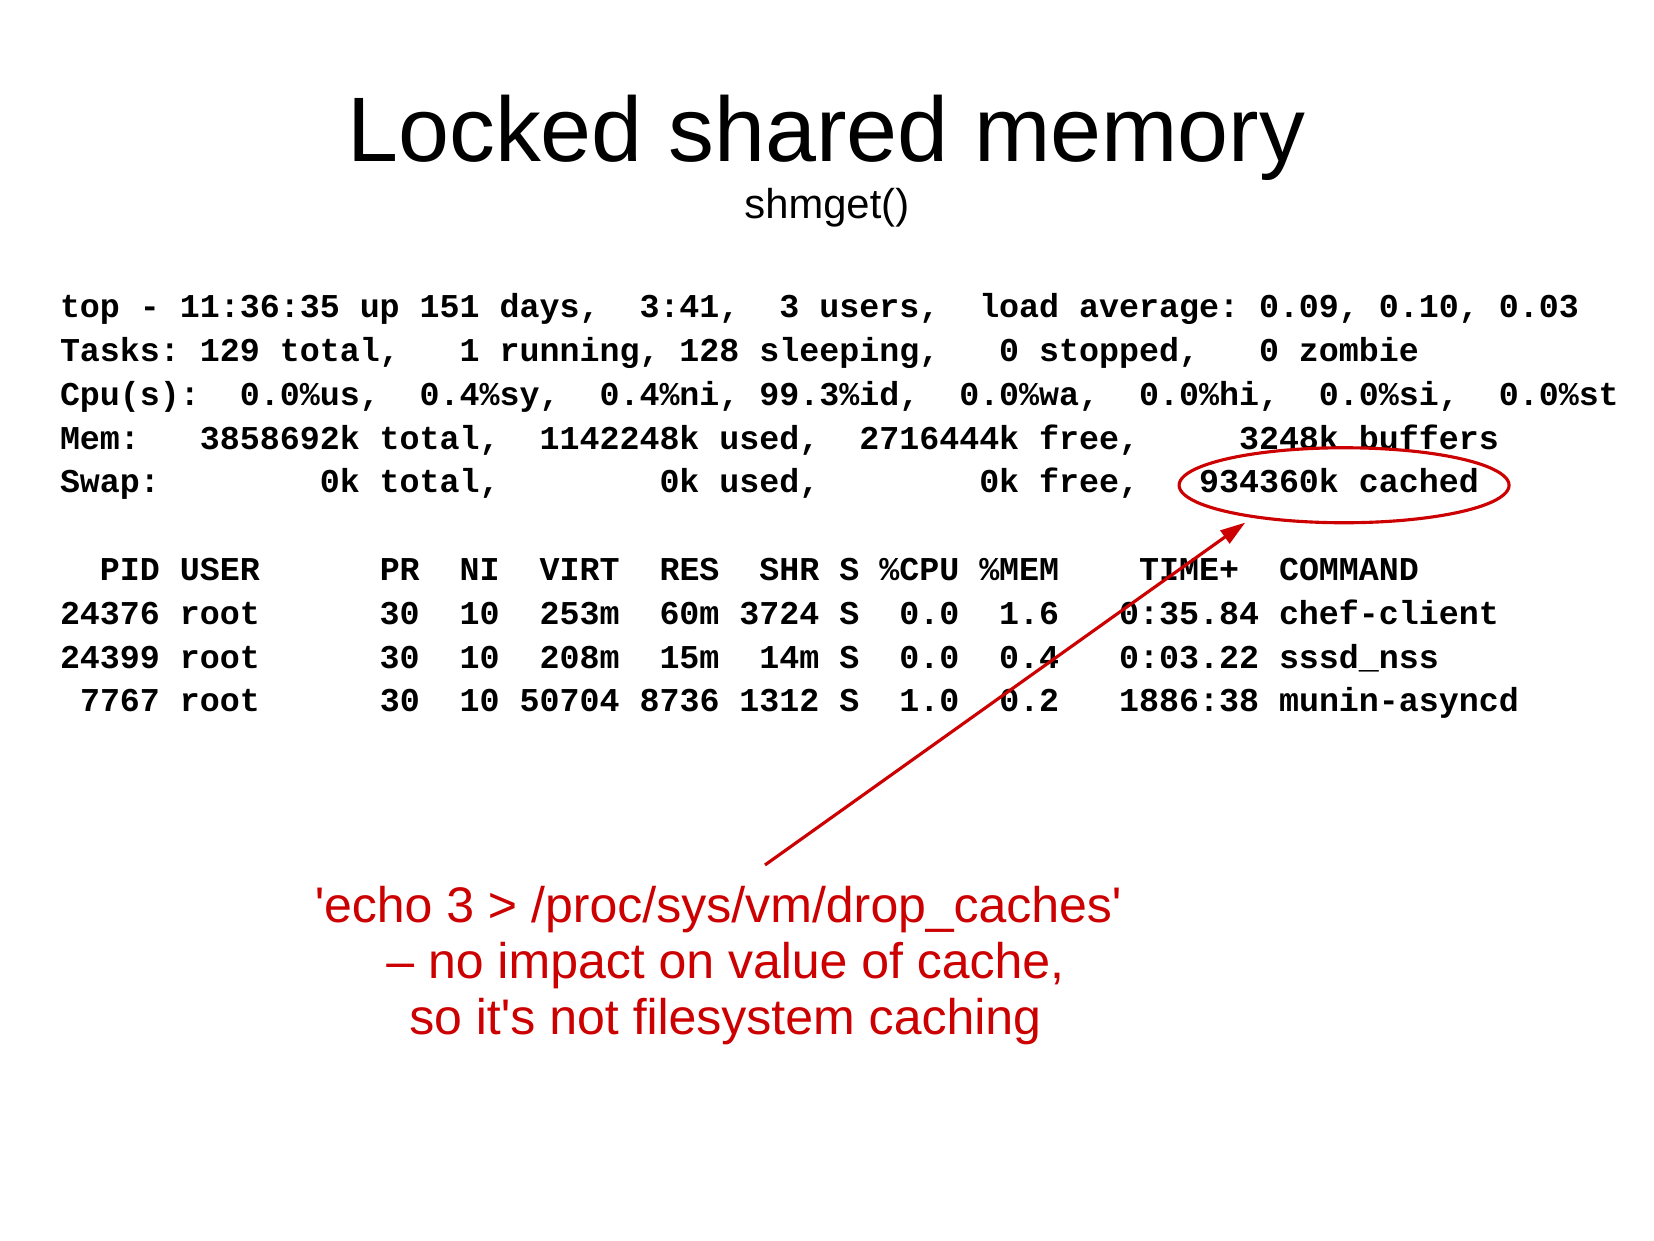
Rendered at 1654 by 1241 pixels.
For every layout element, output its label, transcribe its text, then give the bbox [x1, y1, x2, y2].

text_box 'echo 3 > /proc/sys/vm/drop_caches' – no impact on value of cache, so it's not filesystem caching [300, 870, 1151, 1053]
list top - 11:36:35 up 151 days, 3:41, 3 users, load average: 0.09, 0.10, 0.03 Tasks: 129 total, 1 running, 128 sleeping, 0 stopped, 0 zombie Cpu(s): 0.0%us, 0.4%sy, 0.4%ni, 99.3%id, 0.0%wa, 0.0%hi, 0.0%si, 0.0%st Mem: 3858692k total, 1142248k used, 2716444k free, 3248k buffers Swap: 0k total, 0k used, 0k free, 934360k cached PID USER PR NI VIRT RES SHR S %CPU %MEM TIME+ COMMAND 24376 root 30 10 253m 60m 3724 S 0.0 1.6 0:35.84 chef-client 24399 root 30 10 208m 15m 14m S 0.0 0.4 0:03.22 sssd_nss 7767 root 30 10 50704 8736 1312 S 1.0 0.2 1886:38 munin-asyncd [60, 290, 1636, 720]
title Locked shared memory shmget() [82, 49, 1571, 257]
